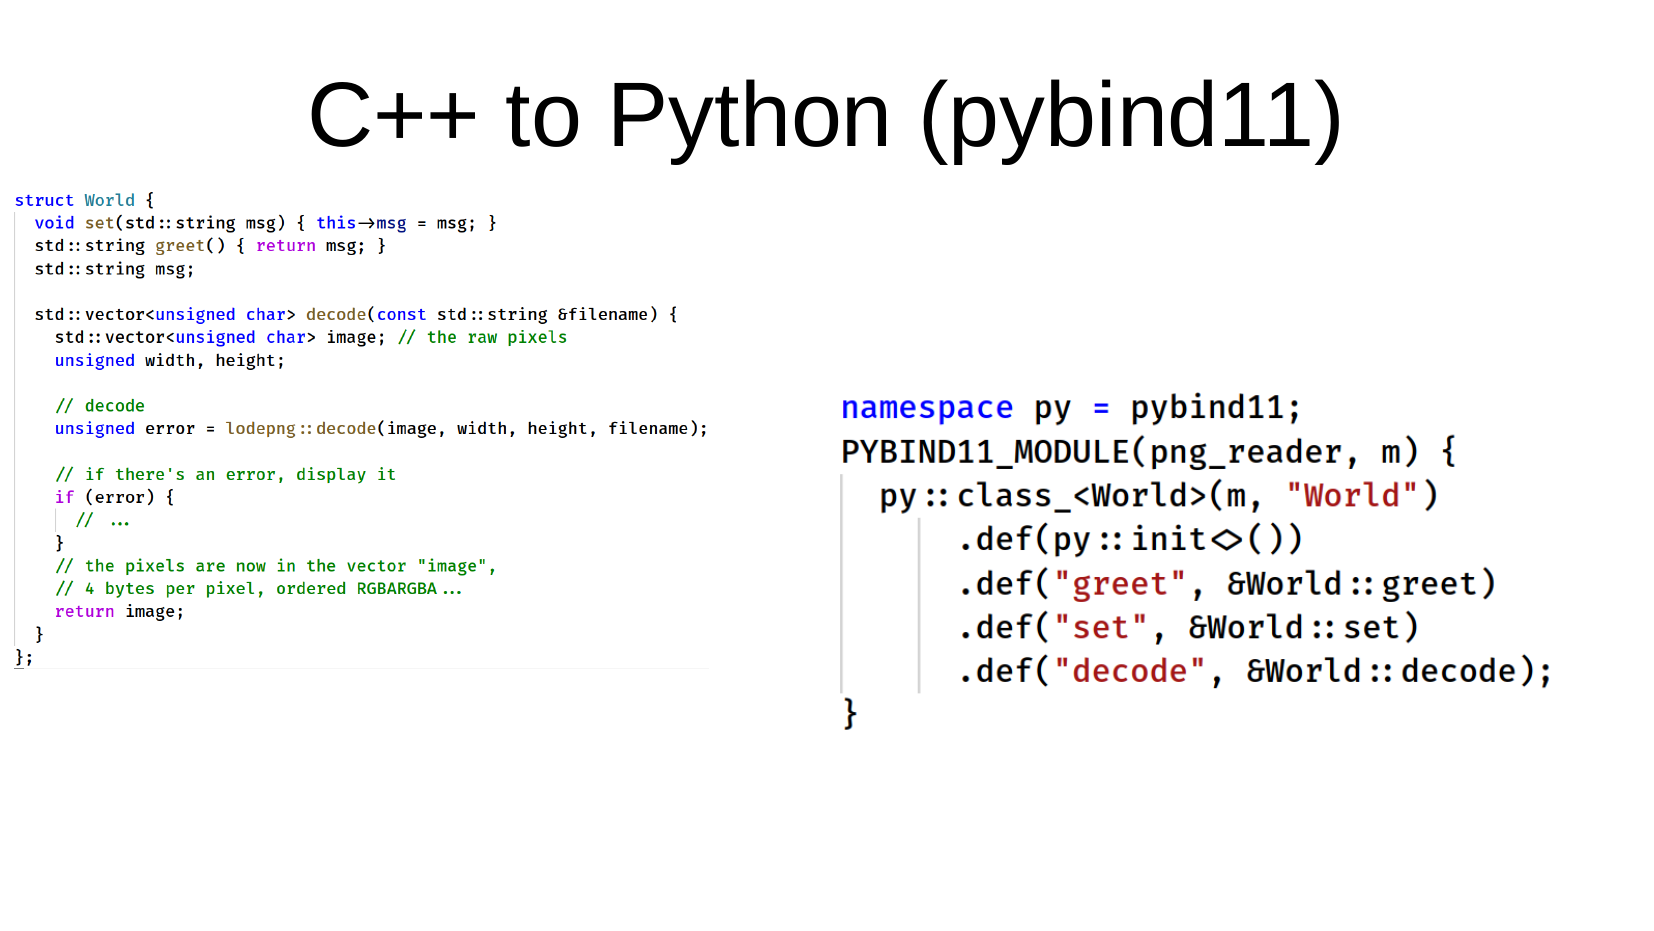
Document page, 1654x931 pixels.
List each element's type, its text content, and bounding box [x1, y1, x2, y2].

picture [11, 192, 709, 669]
title C++ to Python (pybind11) [82, 37, 1571, 193]
picture [838, 389, 1559, 737]
